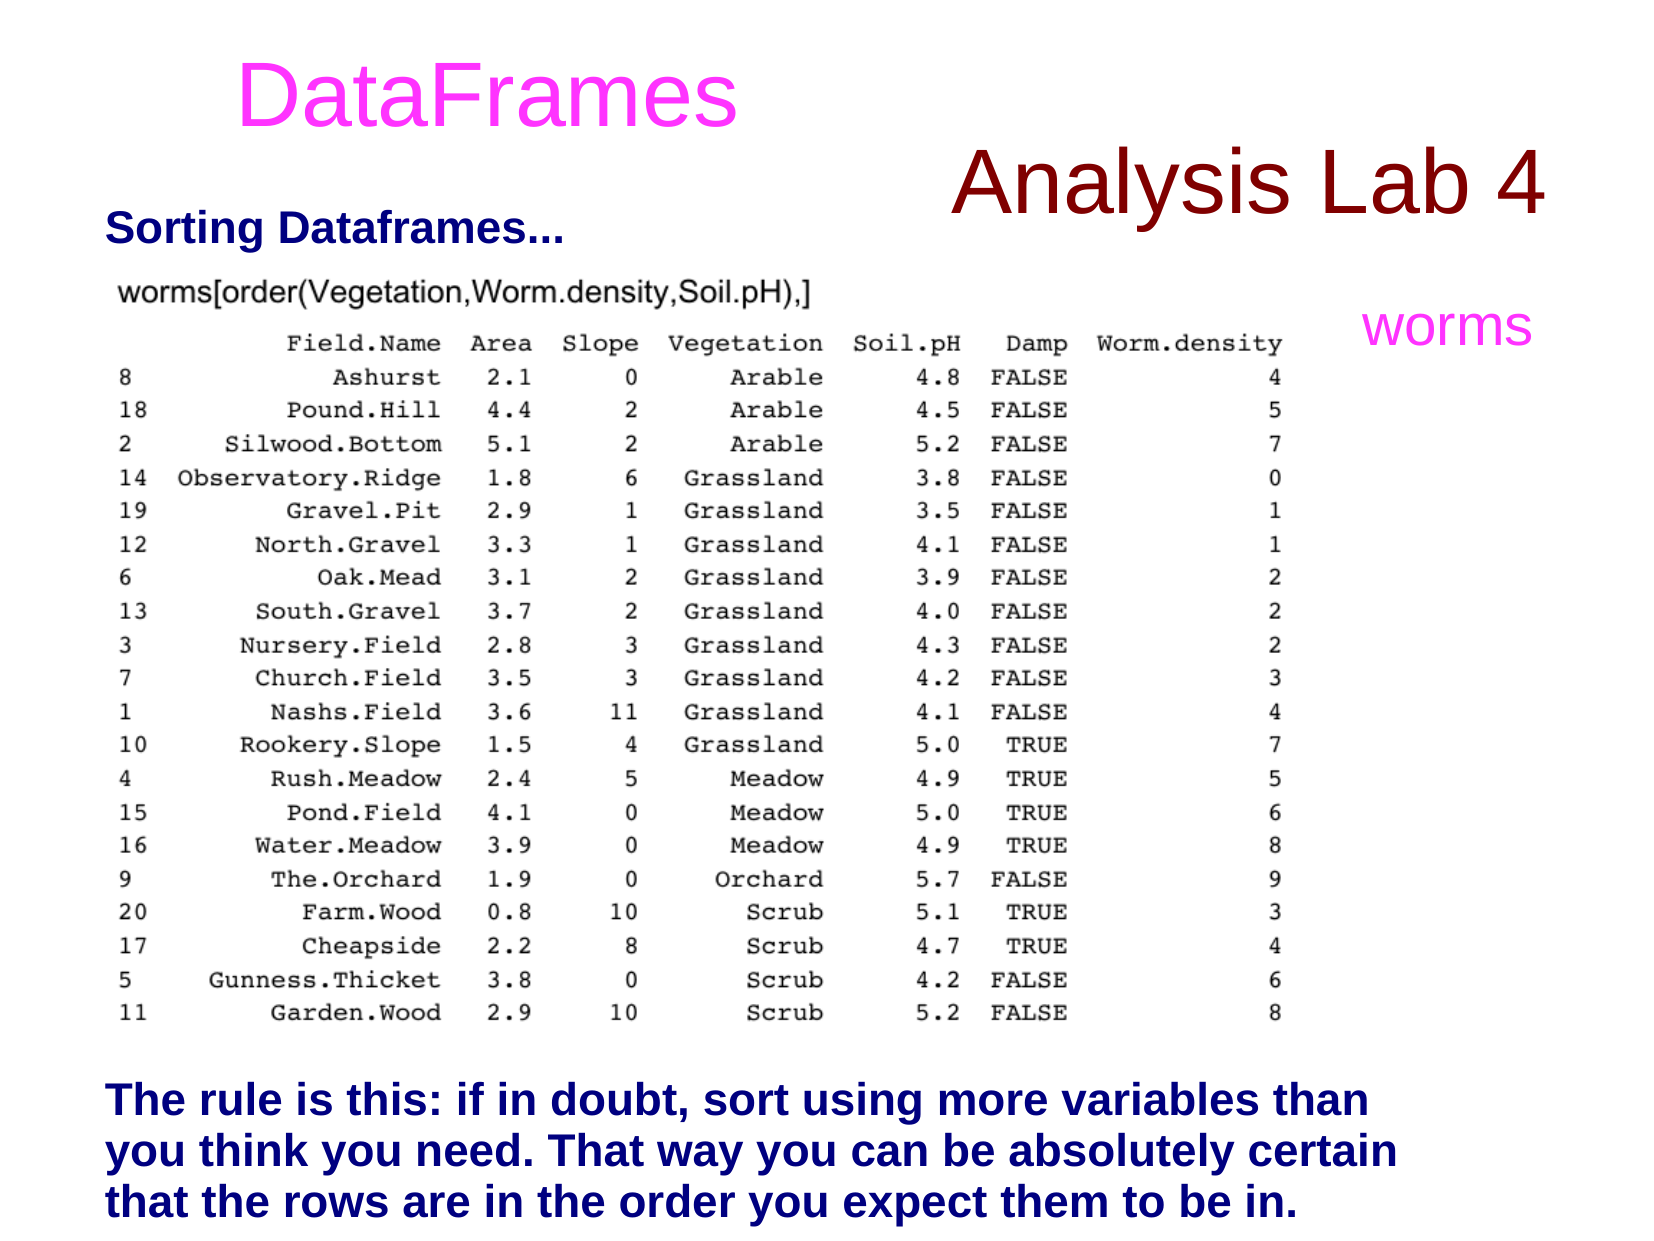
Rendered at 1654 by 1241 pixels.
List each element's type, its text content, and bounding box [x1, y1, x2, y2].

title Analysis Lab 4 [931, 77, 1549, 285]
text_box DataFrames [45, 36, 931, 346]
text_box Sorting Dataframes... The rule is this: if in doubt, sort using more variables than you think you need. That way you can be absolutely certain that the rows are in the order you expect them to be in. [90, 195, 1471, 1241]
text_box worms [1471, 285, 1561, 868]
